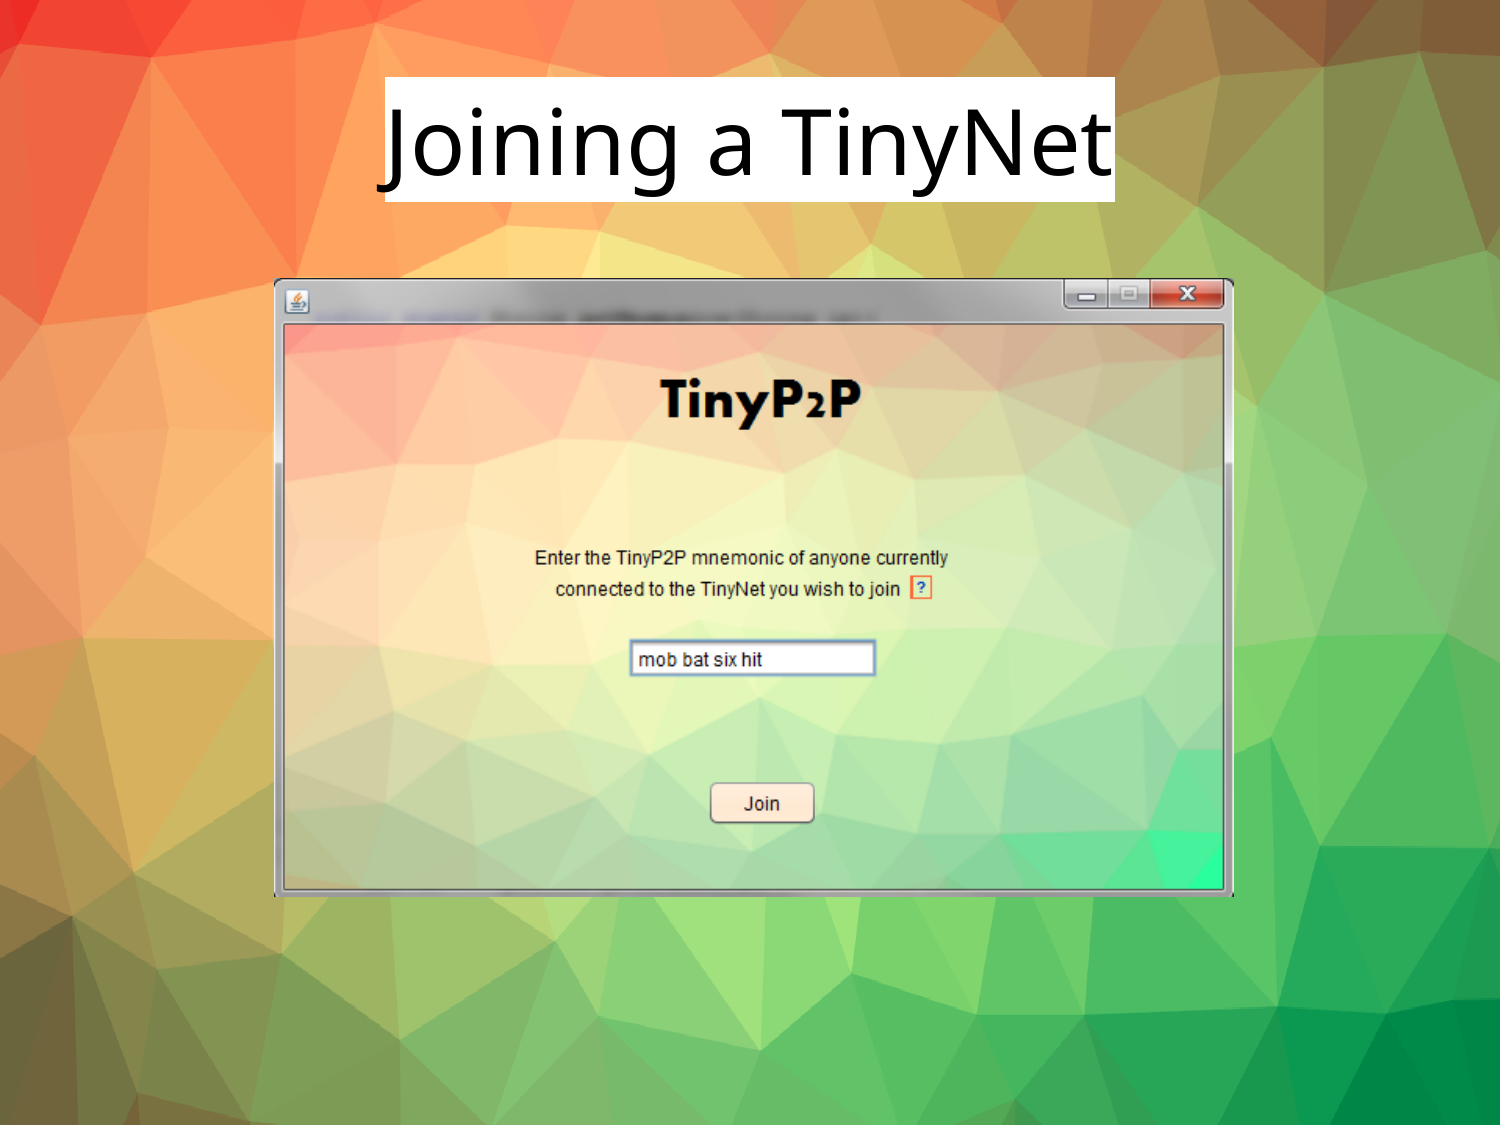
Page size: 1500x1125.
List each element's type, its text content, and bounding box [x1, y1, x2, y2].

title Joining a TinyNet [75, 45, 1426, 233]
picture [0, 0, 1500, 1125]
